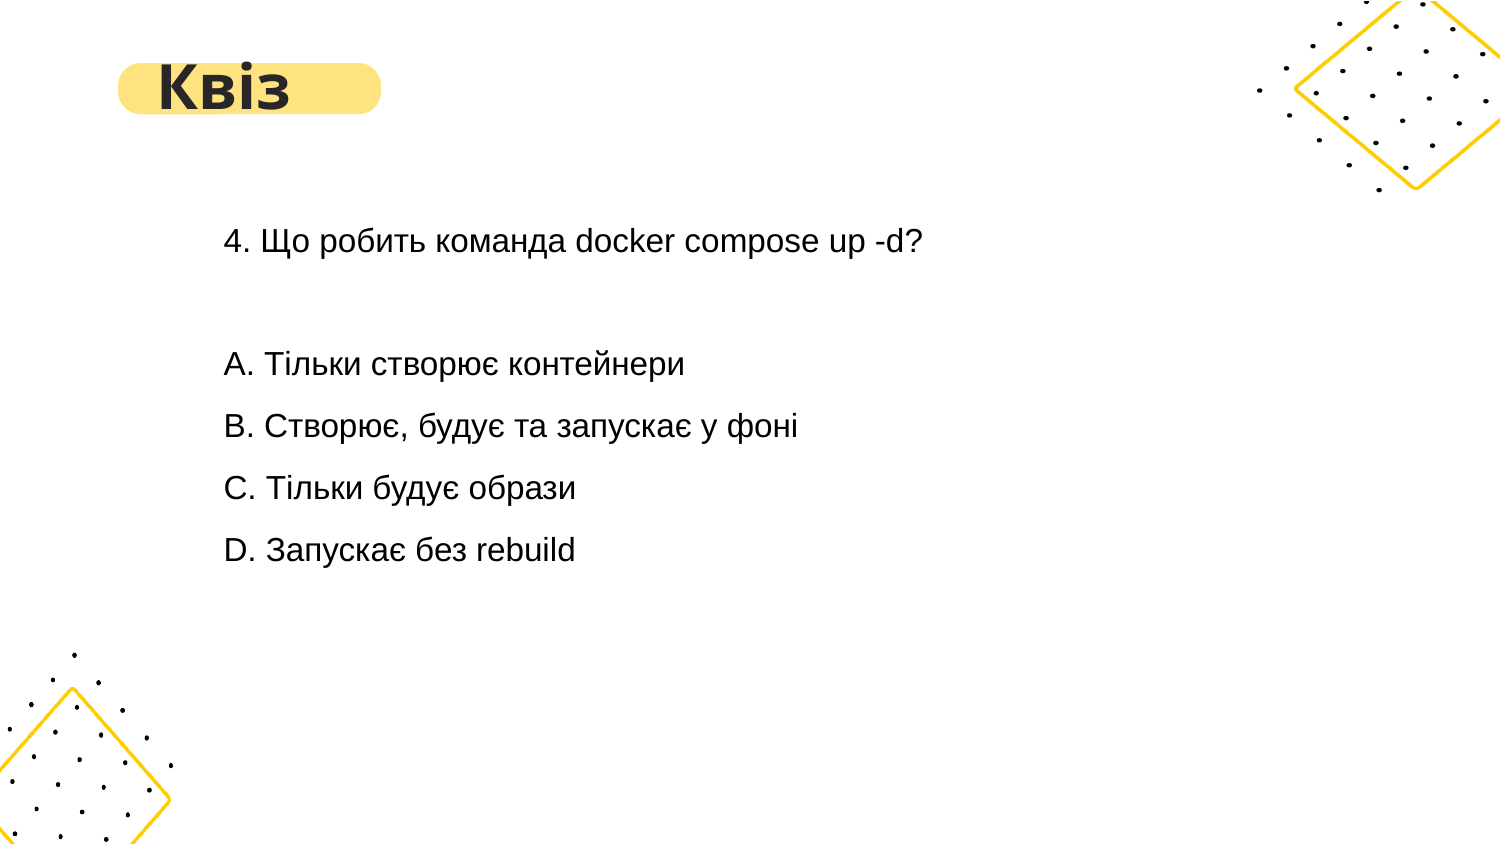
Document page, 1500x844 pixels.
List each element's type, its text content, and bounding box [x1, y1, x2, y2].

text_box [0, 590, 321, 844]
picture [1227, 1, 1500, 239]
text_box 4. Що робить команда docker compose up -d? A. Тільки створює контейнери B. Створює, будує та запускає у фоні C. Тільки будує образи D. Запускає без rebuild [179, 211, 1449, 580]
text_box Квіз [118, 43, 384, 119]
